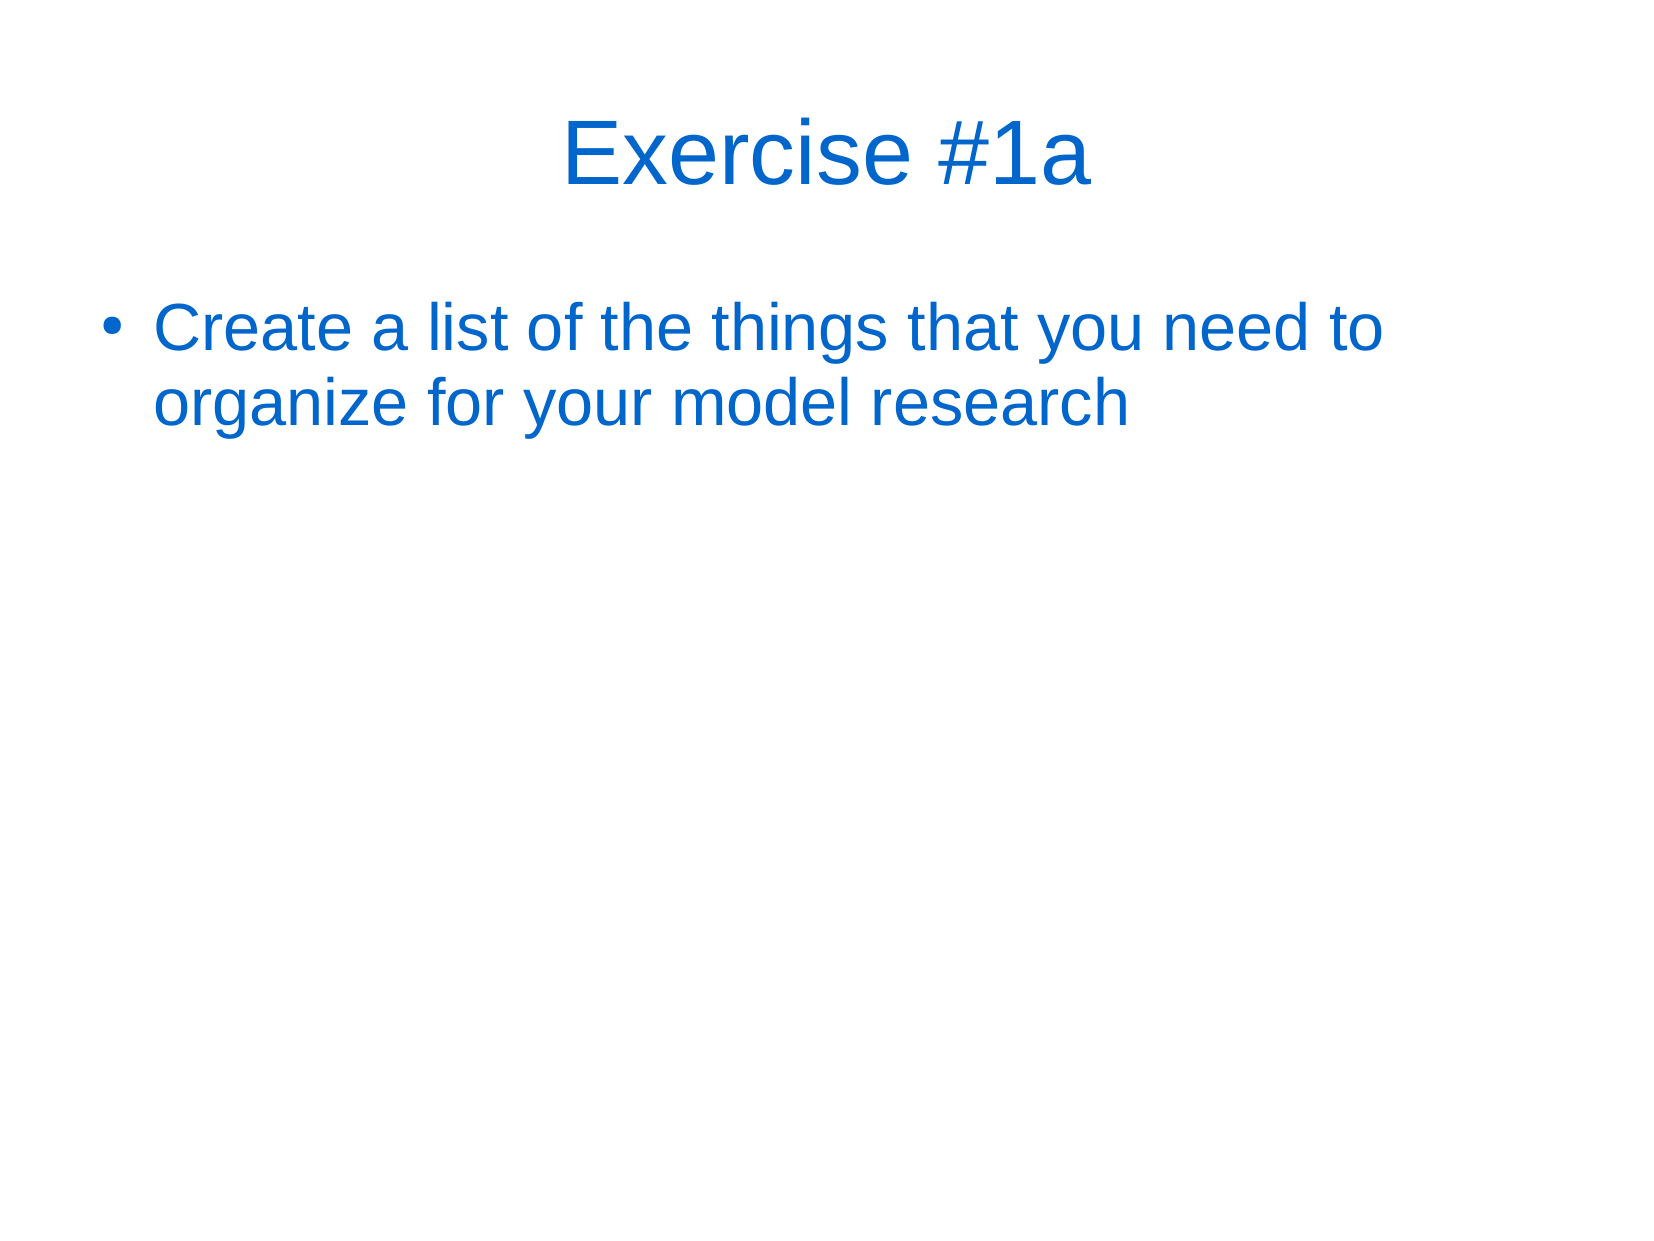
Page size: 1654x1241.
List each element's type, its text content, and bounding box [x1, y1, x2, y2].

list Create a list of the things that you need to organize for your model research [82, 290, 1571, 1010]
title Exercise #1a [82, 49, 1571, 257]
